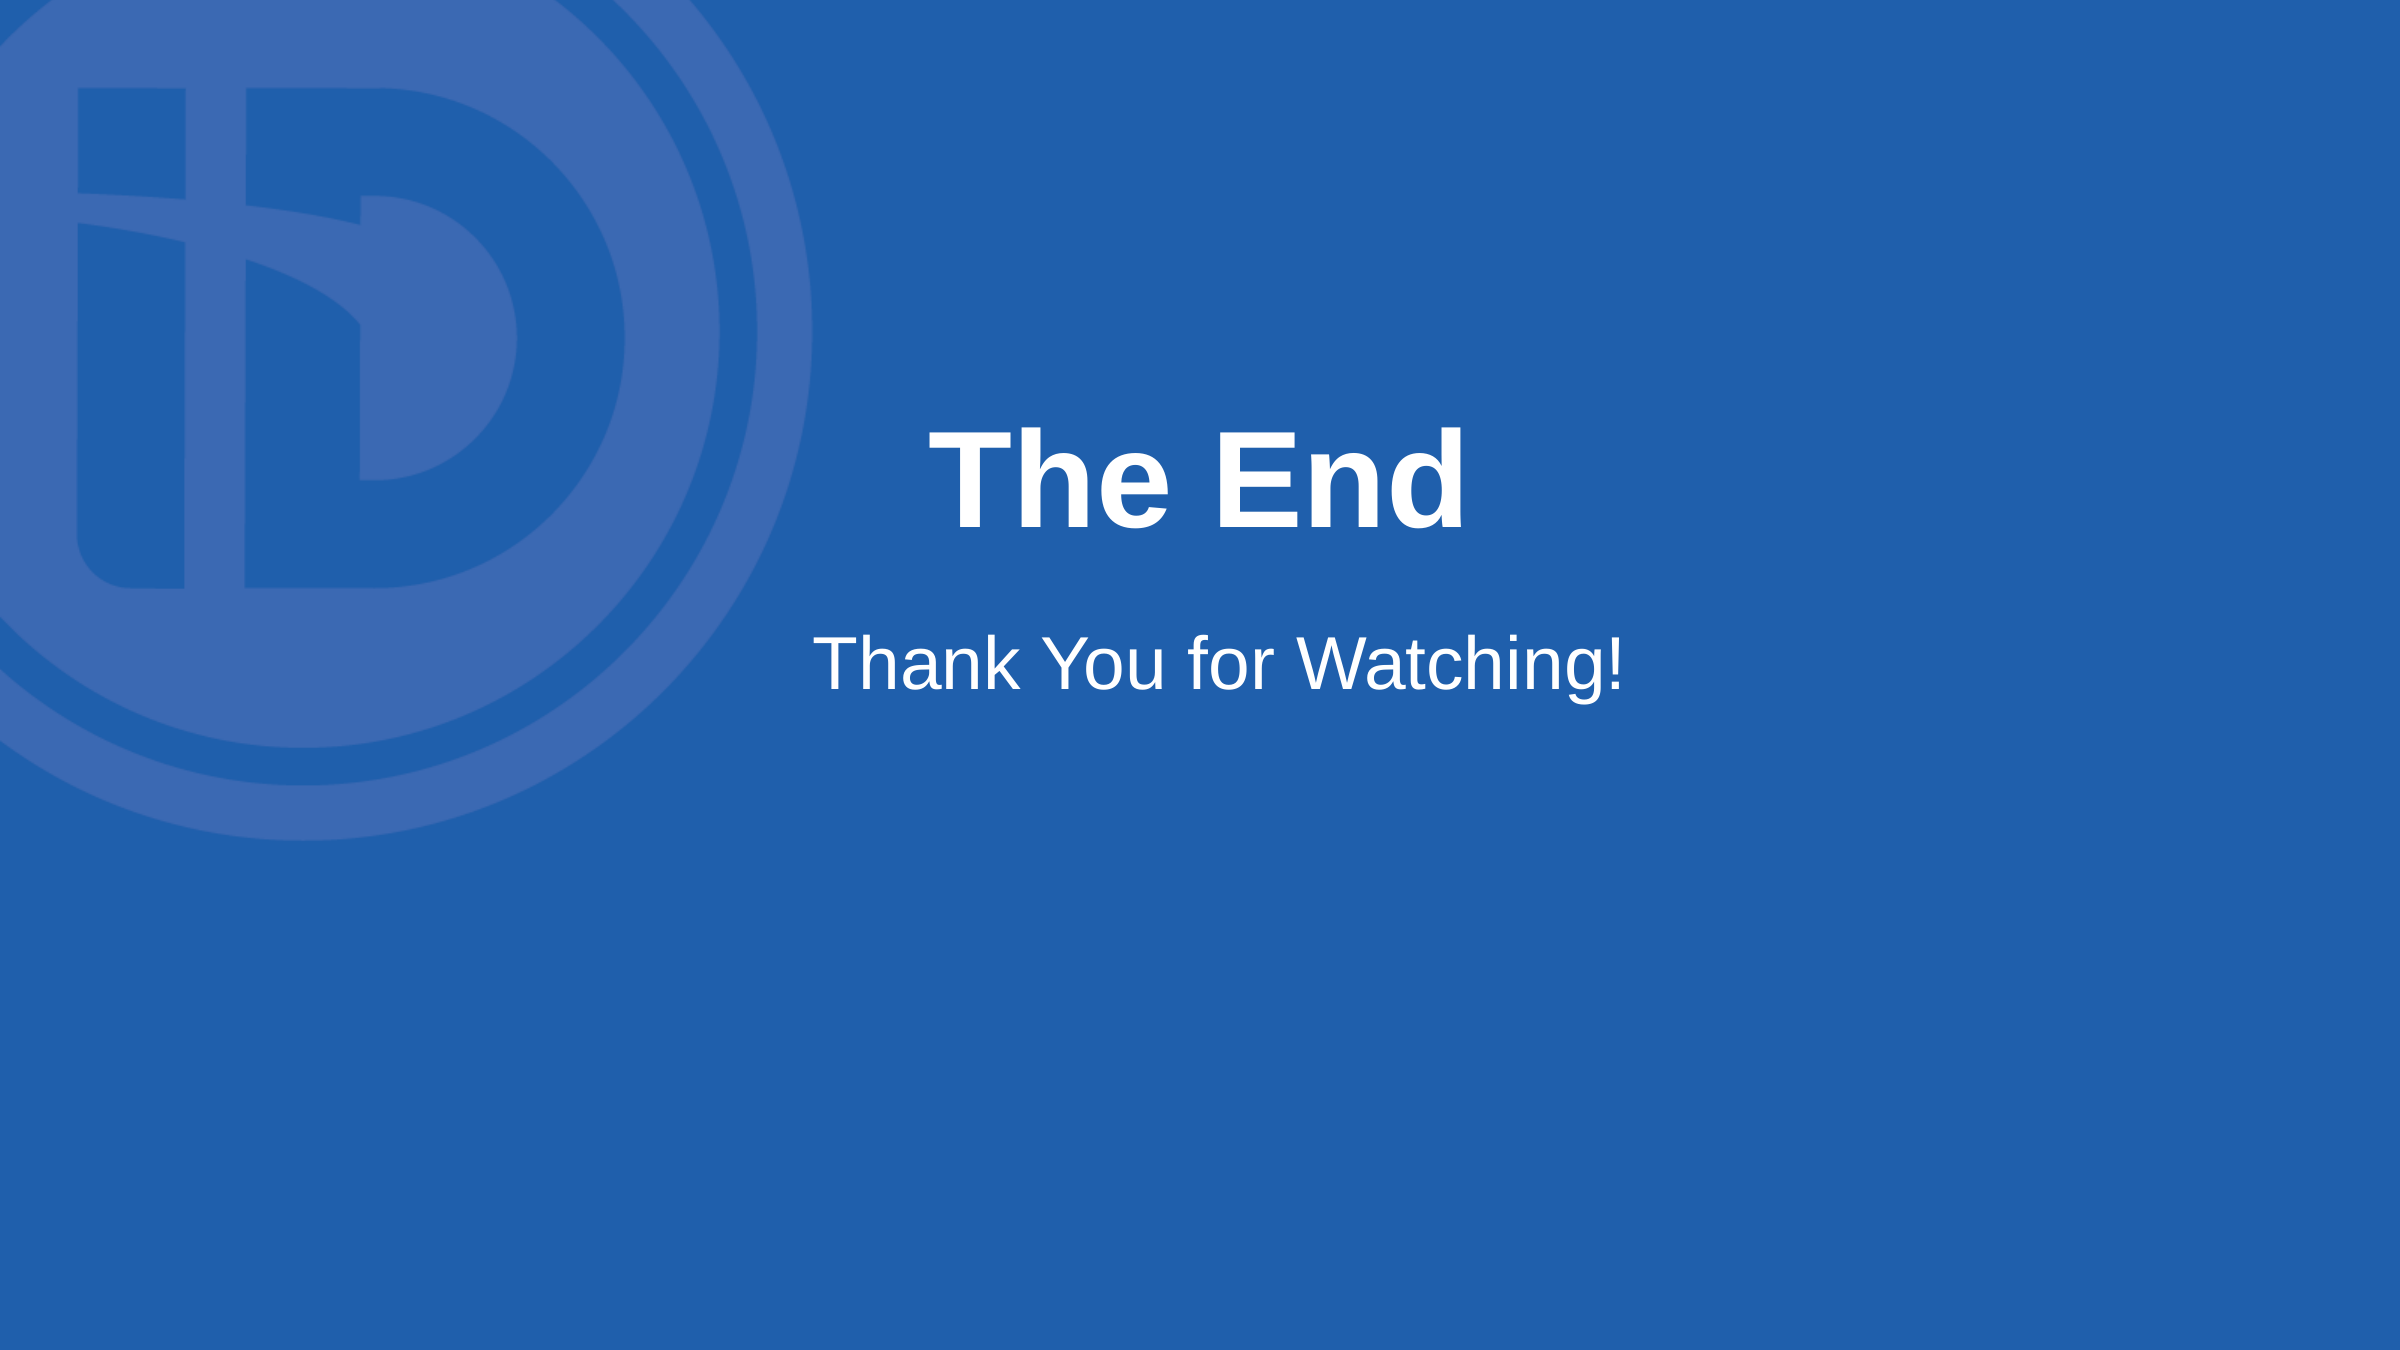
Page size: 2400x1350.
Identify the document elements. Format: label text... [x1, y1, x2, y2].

picture [0, 0, 2400, 1350]
text_box Thank You for Watching! [200, 600, 2240, 720]
text_box The End [180, 344, 2220, 601]
